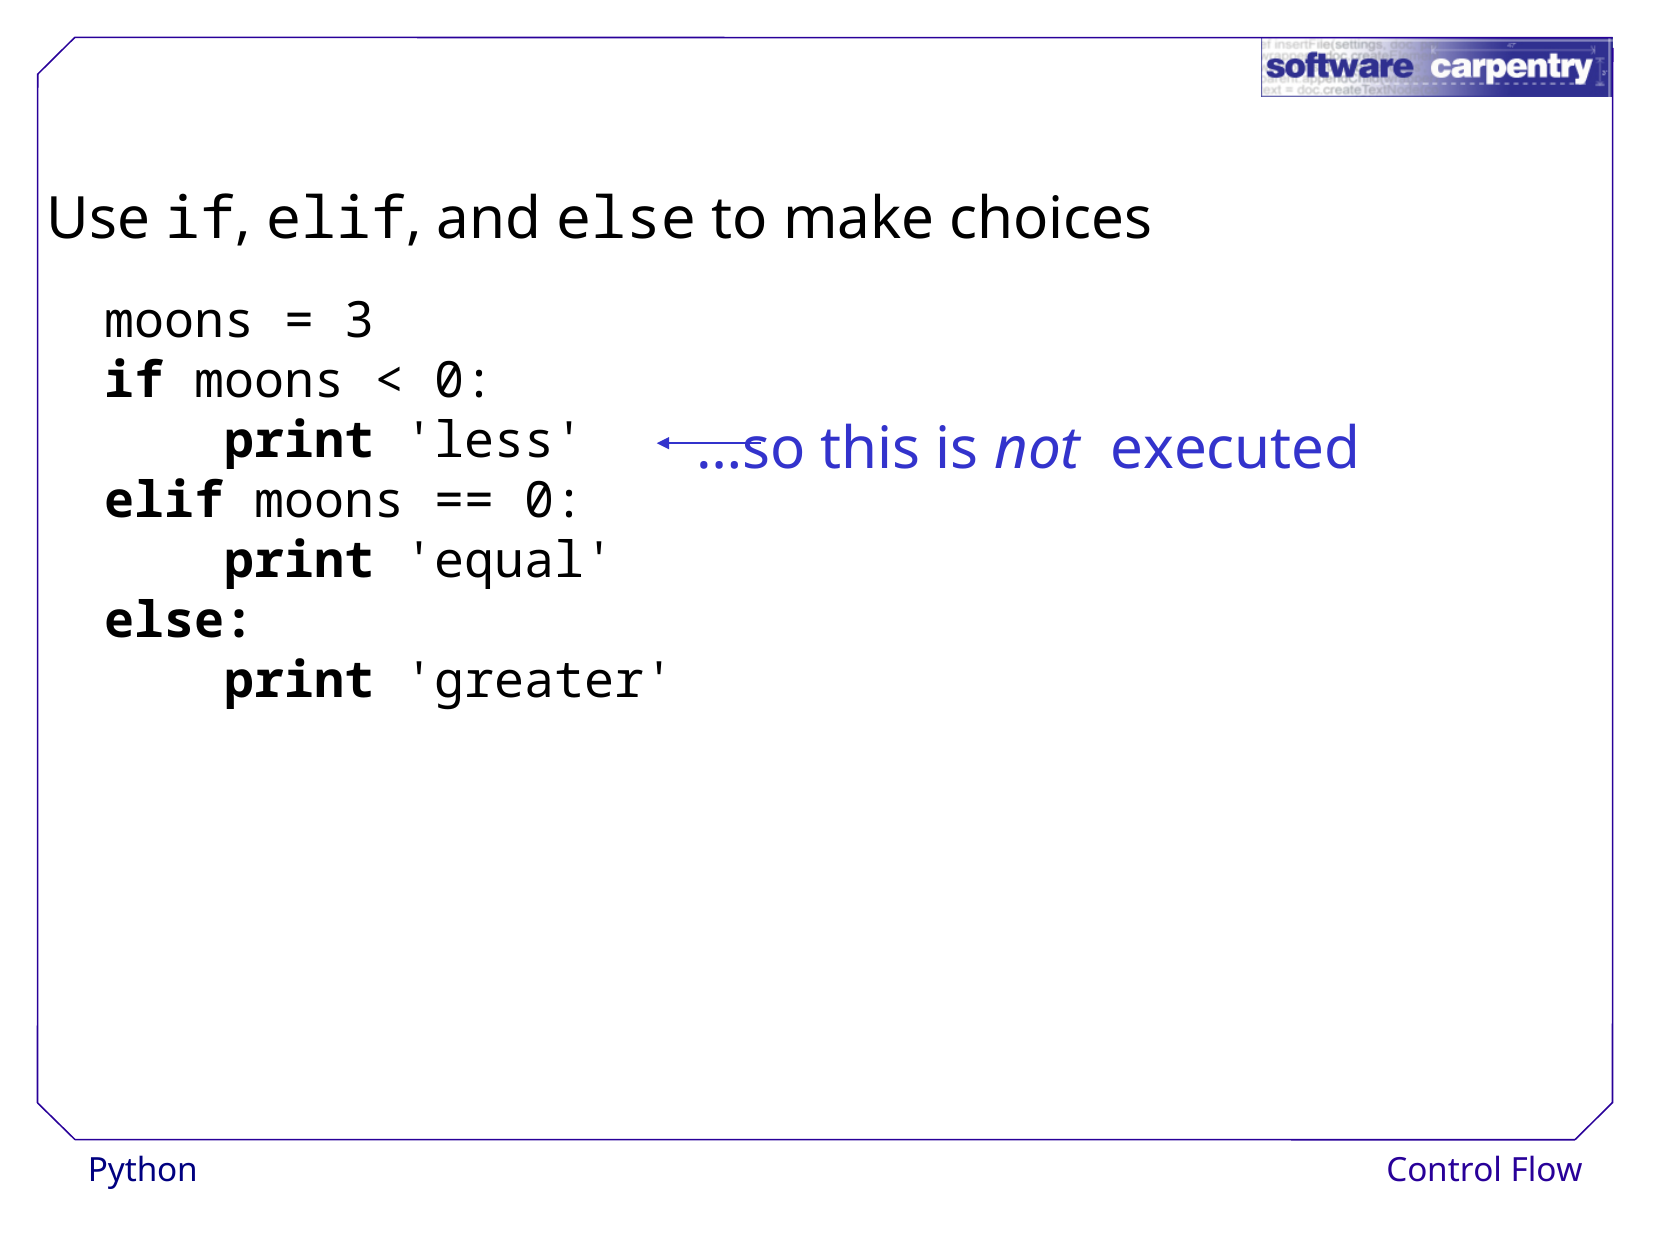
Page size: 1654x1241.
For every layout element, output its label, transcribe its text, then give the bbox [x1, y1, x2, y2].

picture [1261, 39, 1613, 97]
text_box Use if, elif, and else to make choices [32, 138, 1318, 259]
text_box …so this is not executed [681, 367, 1526, 488]
text_box moons = 3 if moons < 0: print 'less' elif moons == 0: print 'equal' else: print 'greater' [89, 279, 1512, 914]
